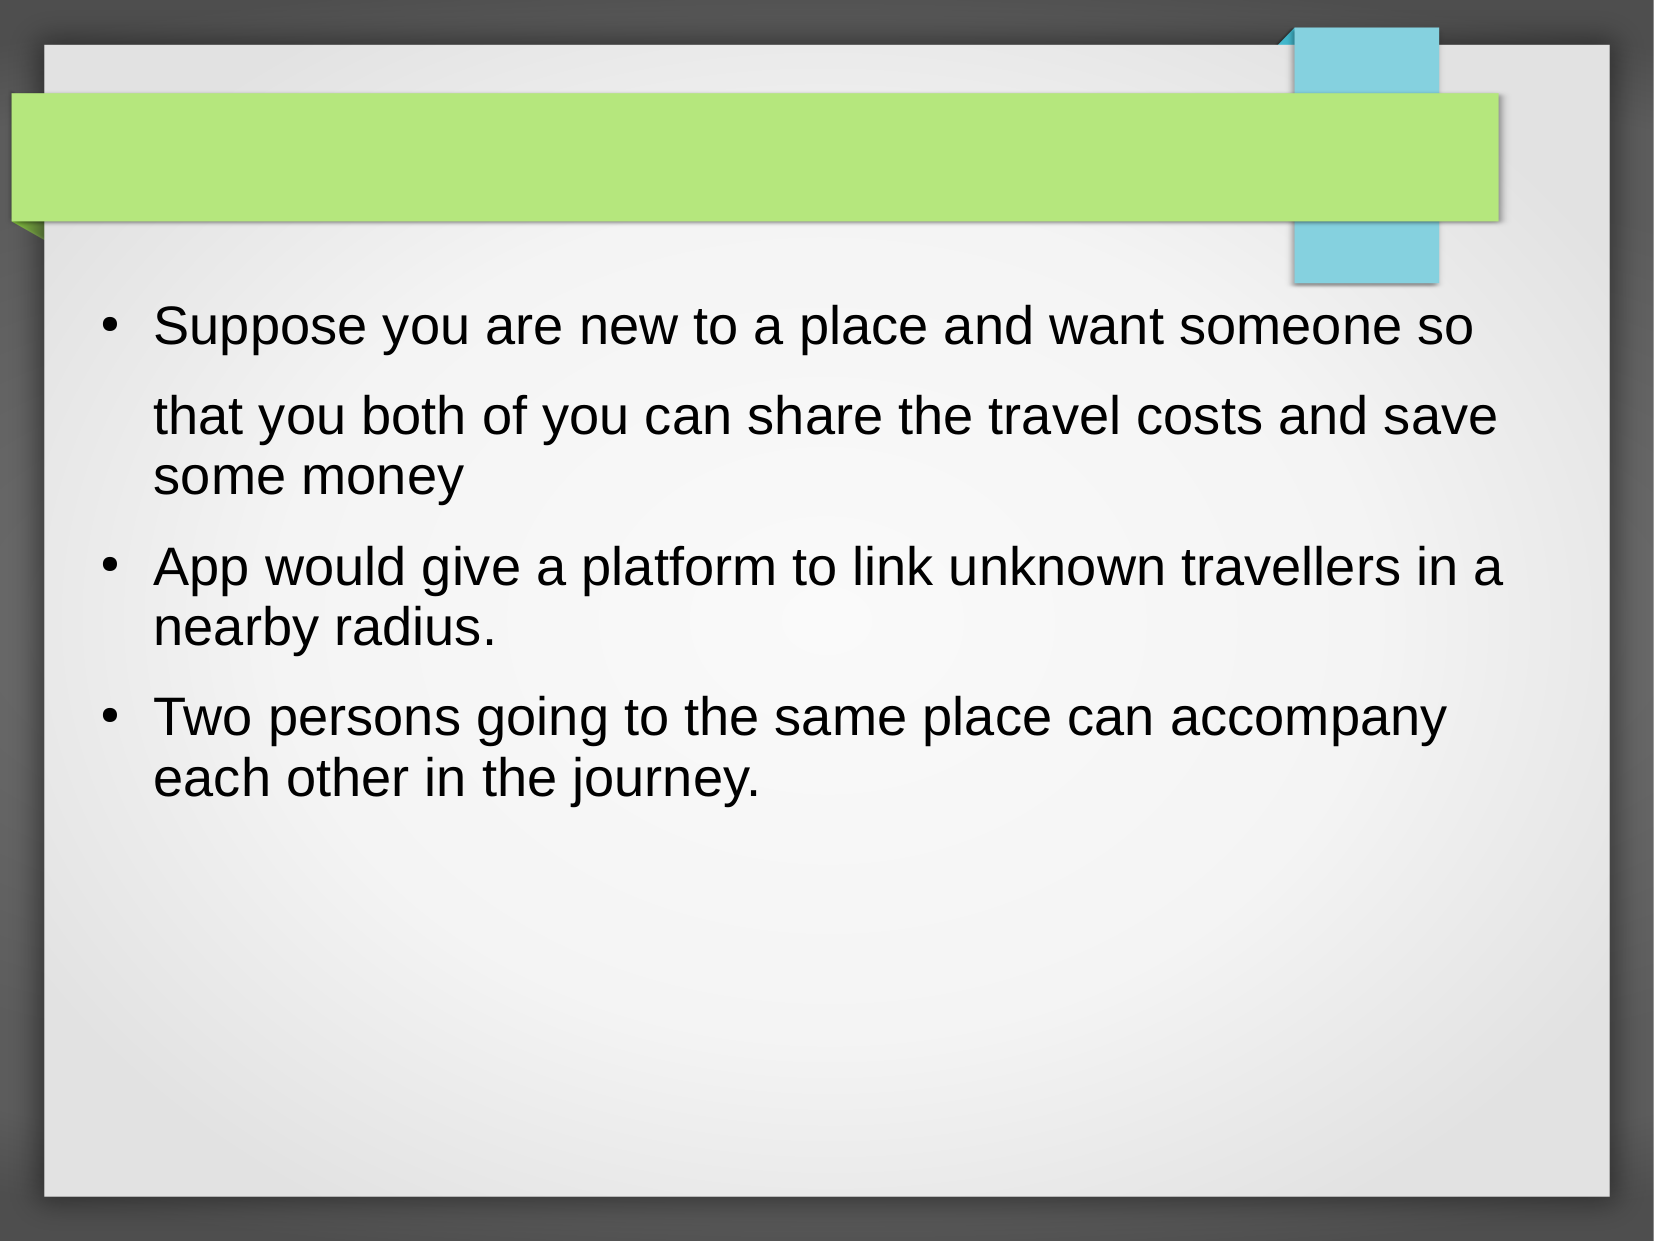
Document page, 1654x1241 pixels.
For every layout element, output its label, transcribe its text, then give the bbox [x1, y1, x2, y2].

list Suppose you are new to a place and want someone so that you both of you can share the travel costs and save some money App would give a platform to link unknown travellers in a nearby radius. Two persons going to the same place can accompany each other in the journey. [82, 295, 1571, 1015]
picture [0, 0, 1654, 1241]
